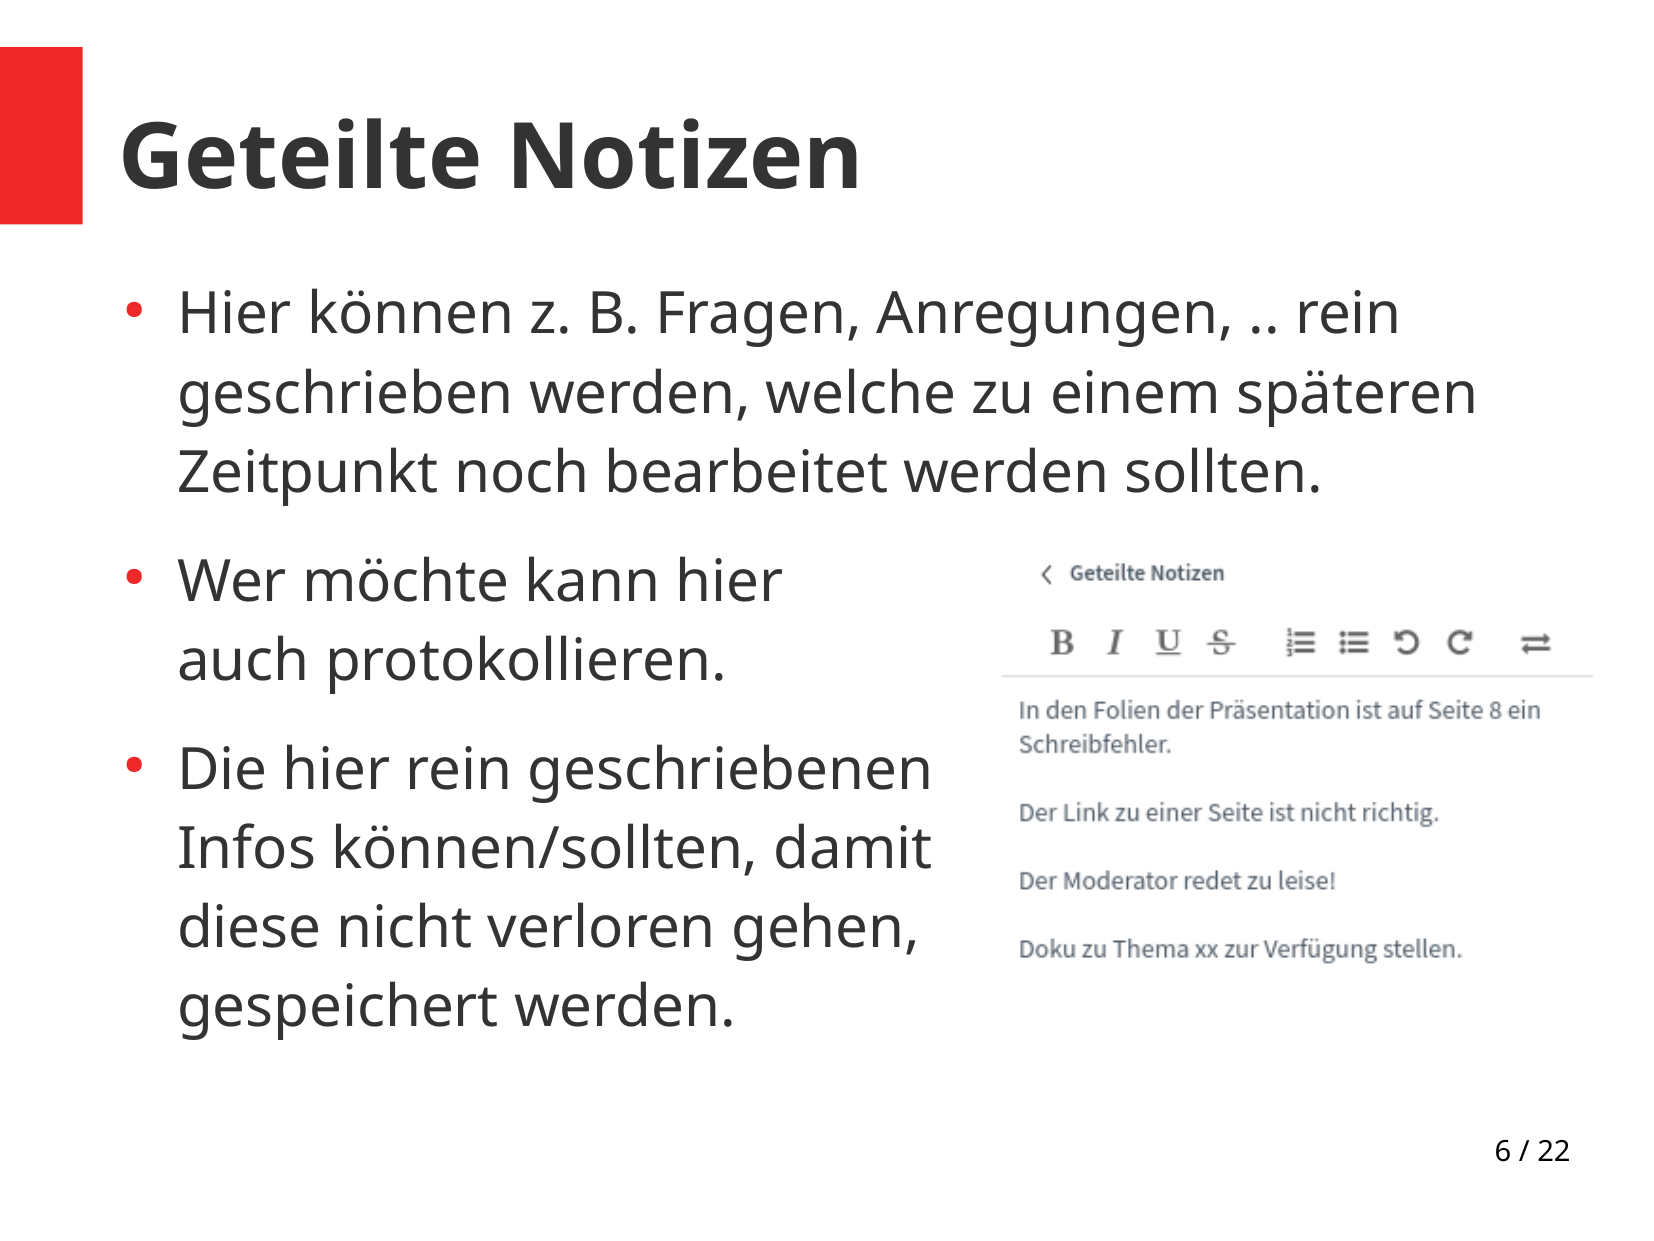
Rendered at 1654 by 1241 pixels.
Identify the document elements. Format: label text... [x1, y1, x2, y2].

picture [983, 543, 1595, 994]
title Geteilte Notizen [118, 49, 1571, 257]
list Hier können z. B. Fragen, Anregungen, .. rein geschrieben werden, welche zu einem späteren Zeitpunkt noch bearbeitet werden sollten. Wer möchte kann hier auch protokollieren. Die hier rein geschriebenen Infos können/sollten, damit diese nicht verloren gehen, gespeichert werden. [106, 271, 1524, 991]
